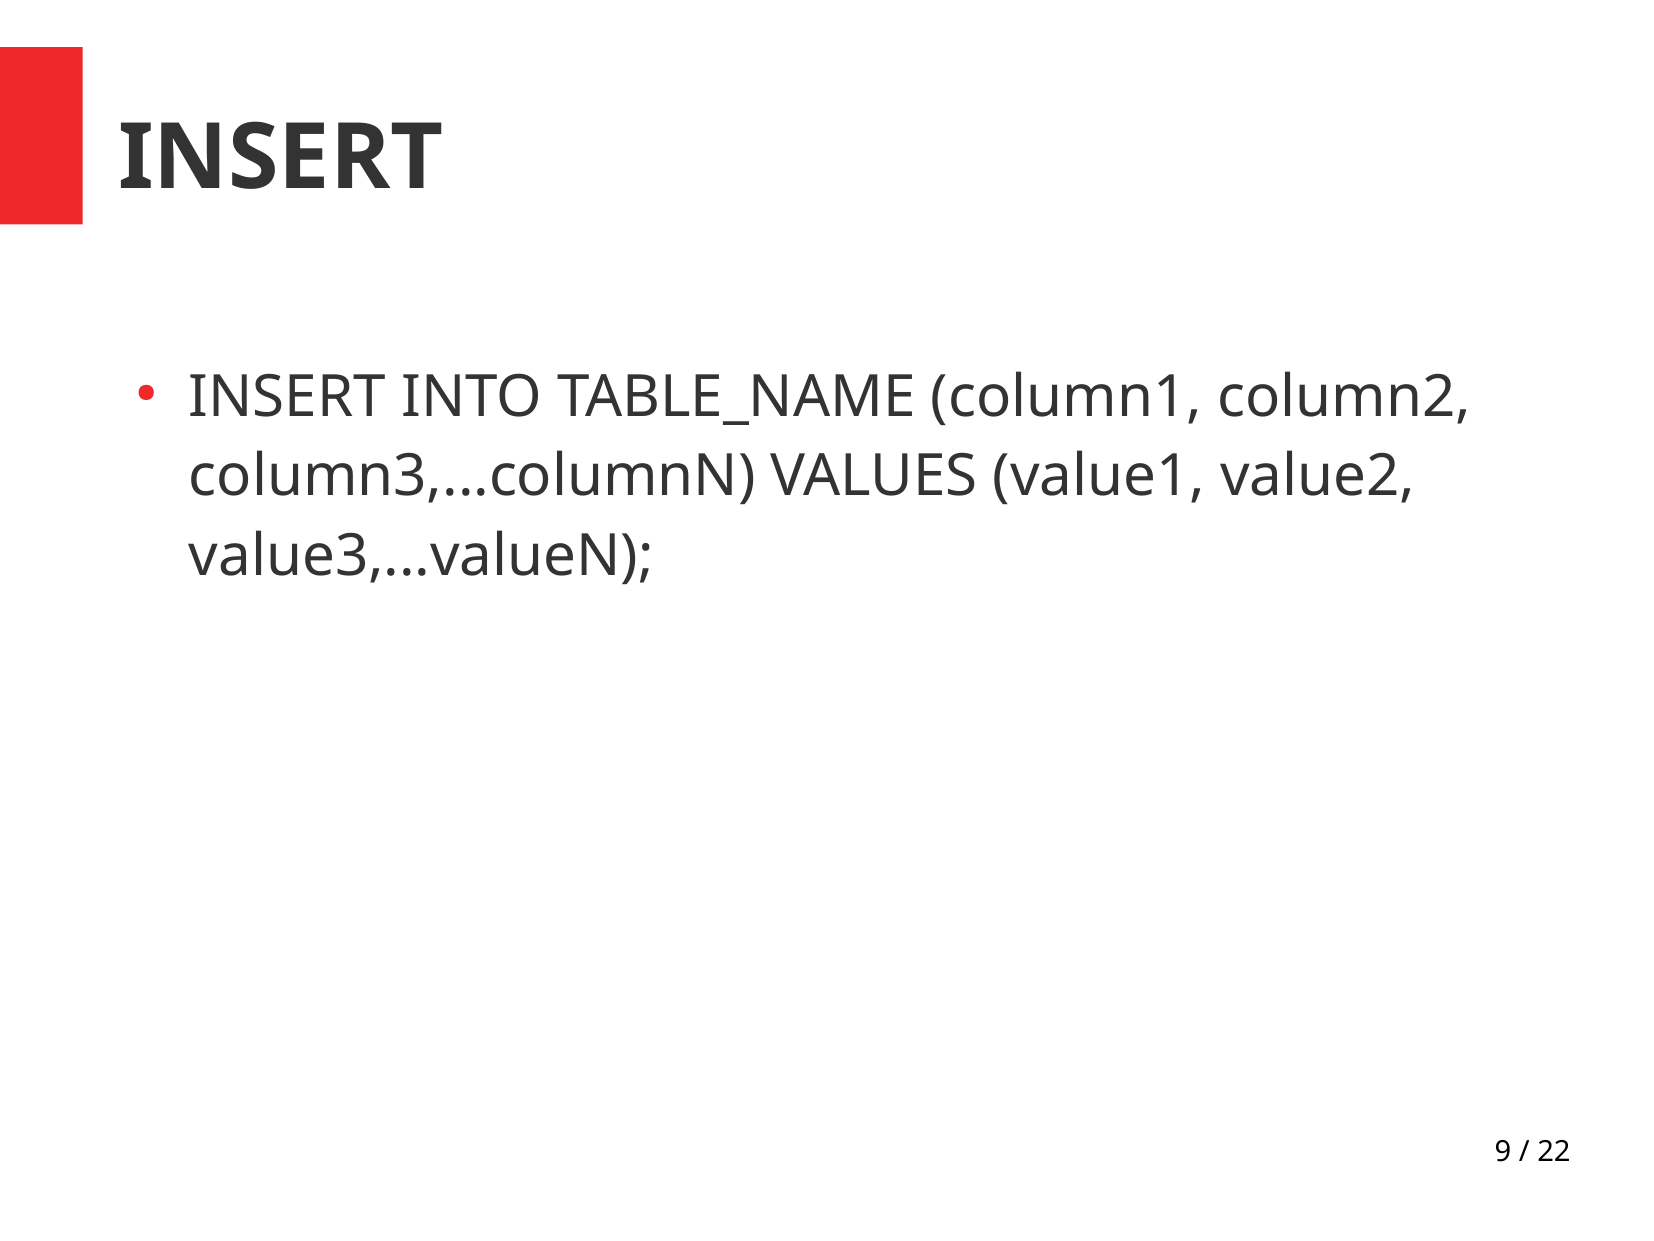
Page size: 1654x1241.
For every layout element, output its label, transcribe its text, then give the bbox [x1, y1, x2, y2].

list INSERT INTO TABLE_NAME (column1, column2, column3,...columnN) VALUES (value1, value2, value3,...valueN); [118, 354, 1536, 1074]
title INSERT [118, 49, 1571, 257]
